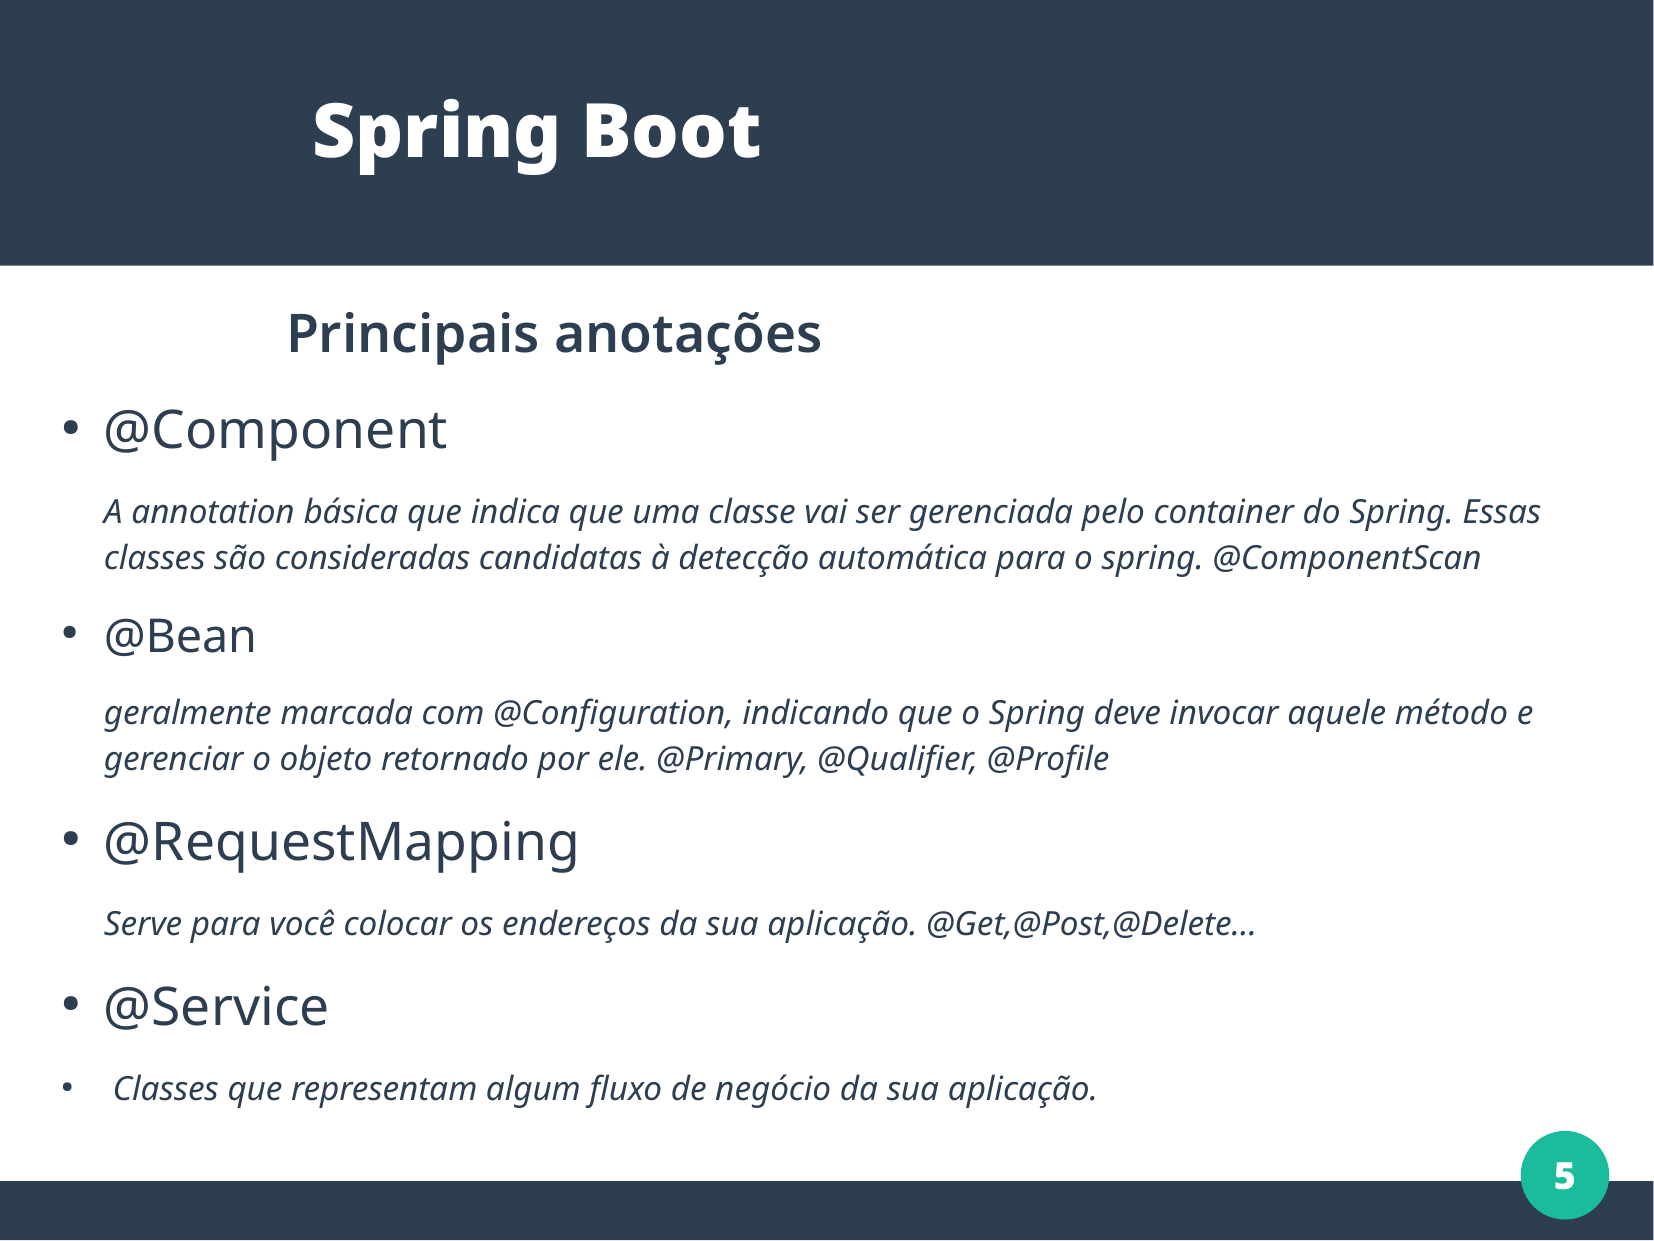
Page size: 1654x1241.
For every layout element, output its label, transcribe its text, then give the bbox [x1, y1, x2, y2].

title Spring Boot [59, 49, 1595, 207]
list Principais anotações @Component A annotation básica que indica que uma classe vai ser gerenciada pelo container do Spring. Essas classes são consideradas candidatas à detecção automática para o spring. @ComponentScan @Bean geralmente marcada com @Configuration, indicando que o Spring deve invocar aquele método e gerenciar o objeto retornado por ele. @Primary, @Qualifier, @Profile @RequestMapping Serve para você colocar os endereços da sua aplicação. @Get,@Post,@Delete... @Service Classes que representam algum fluxo de negócio da sua aplicação. [47, 295, 1583, 1123]
